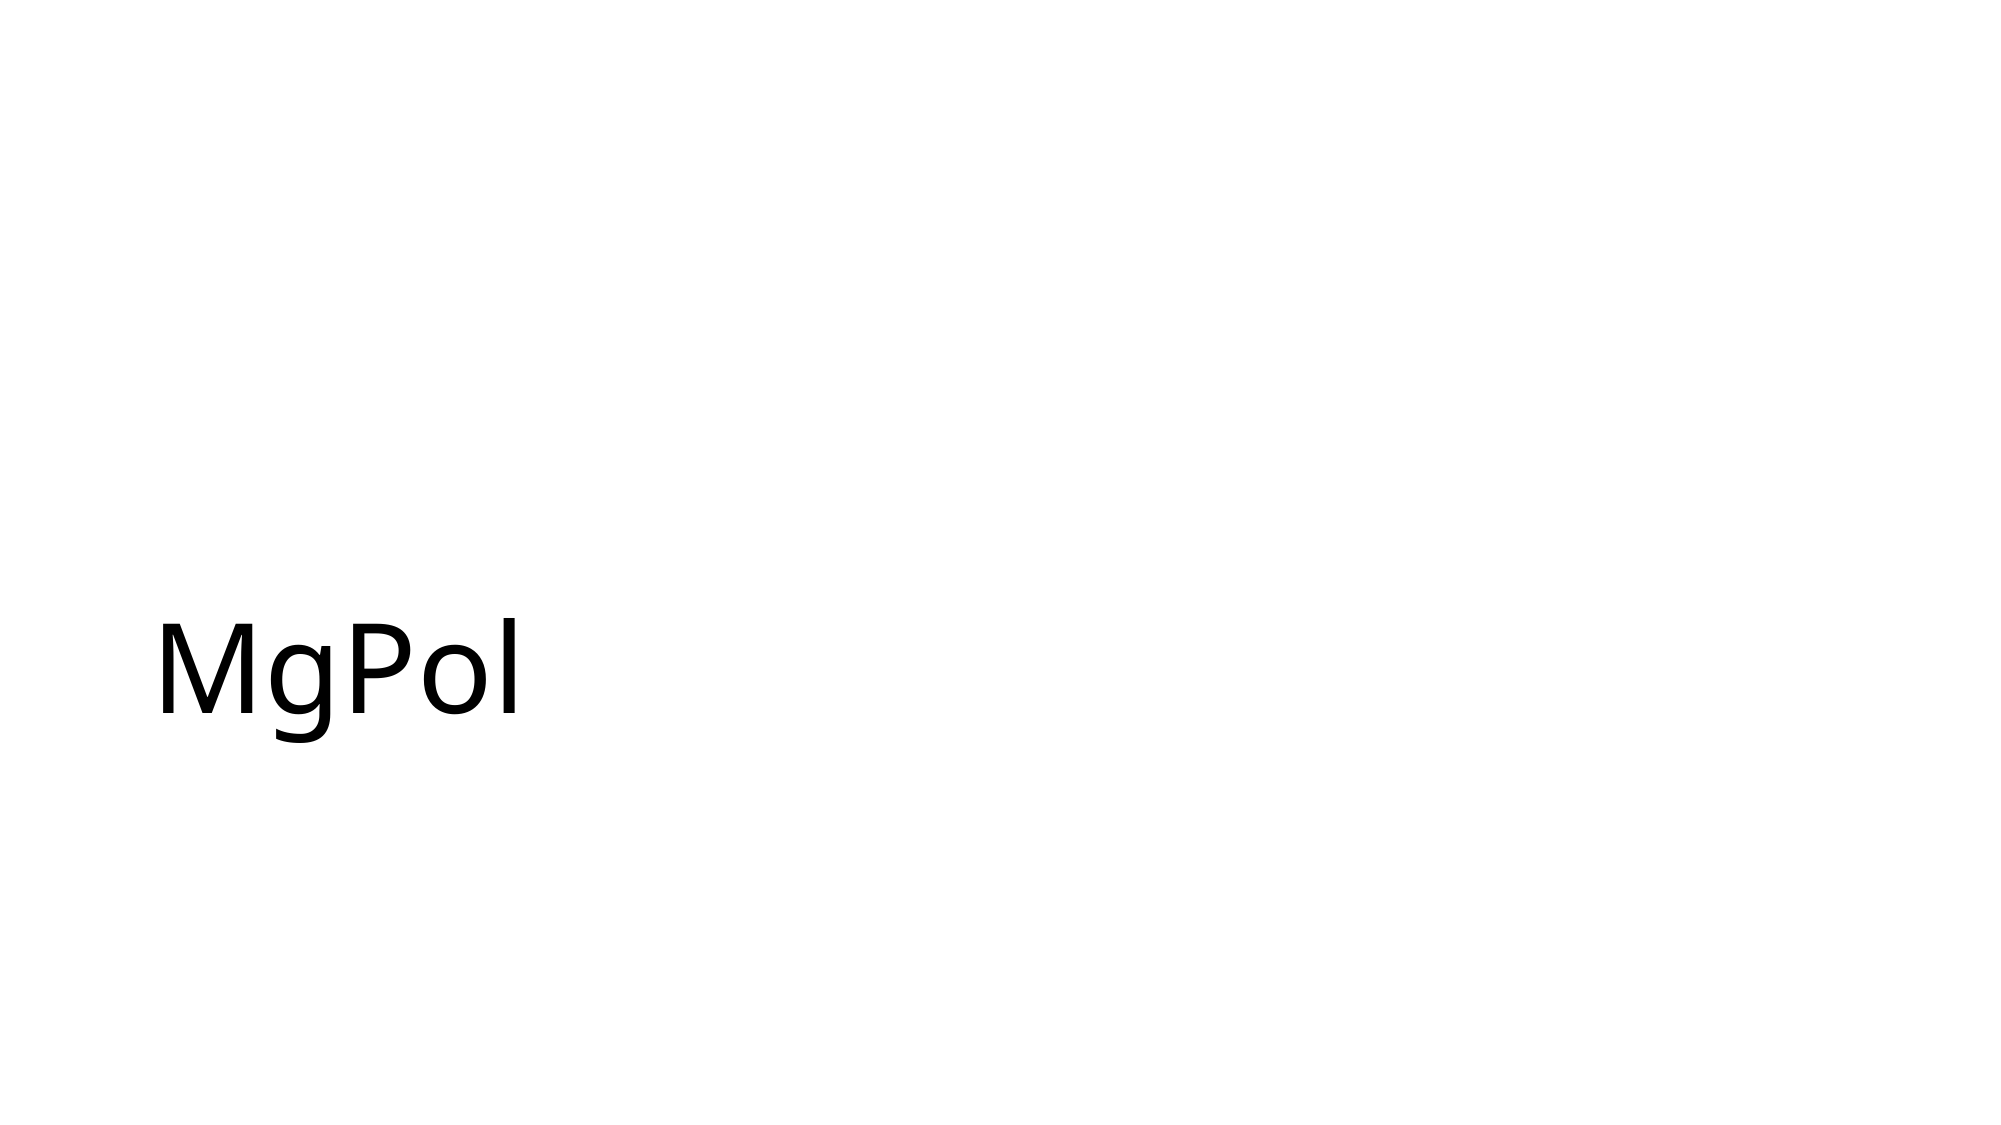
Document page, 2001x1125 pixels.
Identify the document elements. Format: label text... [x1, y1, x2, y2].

title MgPol [136, 280, 1862, 749]
